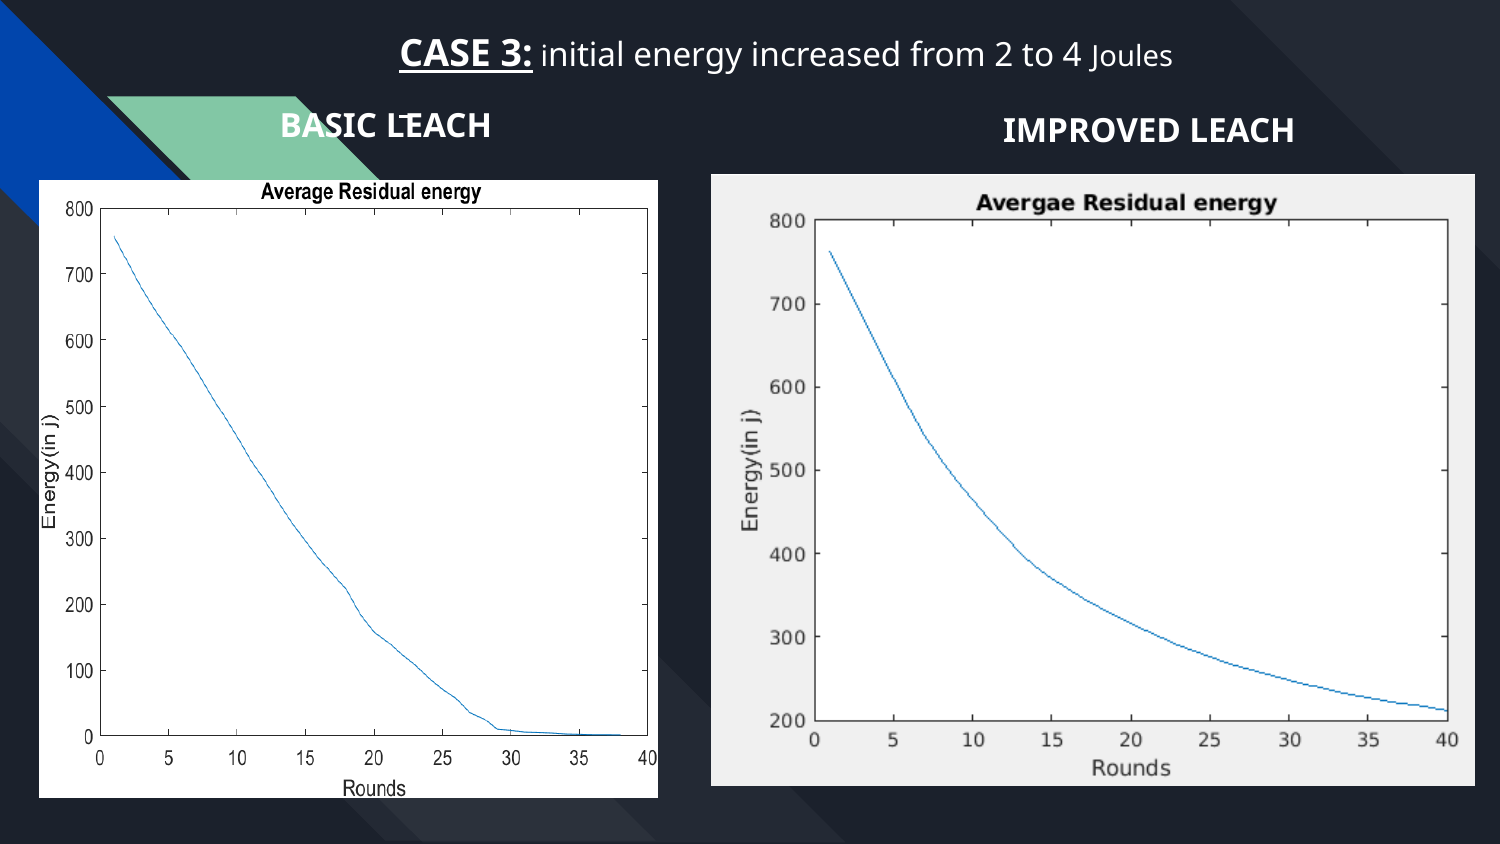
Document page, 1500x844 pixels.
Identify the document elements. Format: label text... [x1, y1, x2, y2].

text_box CASE 3: initial energy increased from 2 to 4 Joules [384, 14, 1404, 81]
picture [711, 174, 1475, 787]
text_box BASIC LEACH [152, 89, 621, 156]
text_box IMPROVED LEACH [910, 93, 1388, 150]
picture [39, 180, 658, 798]
